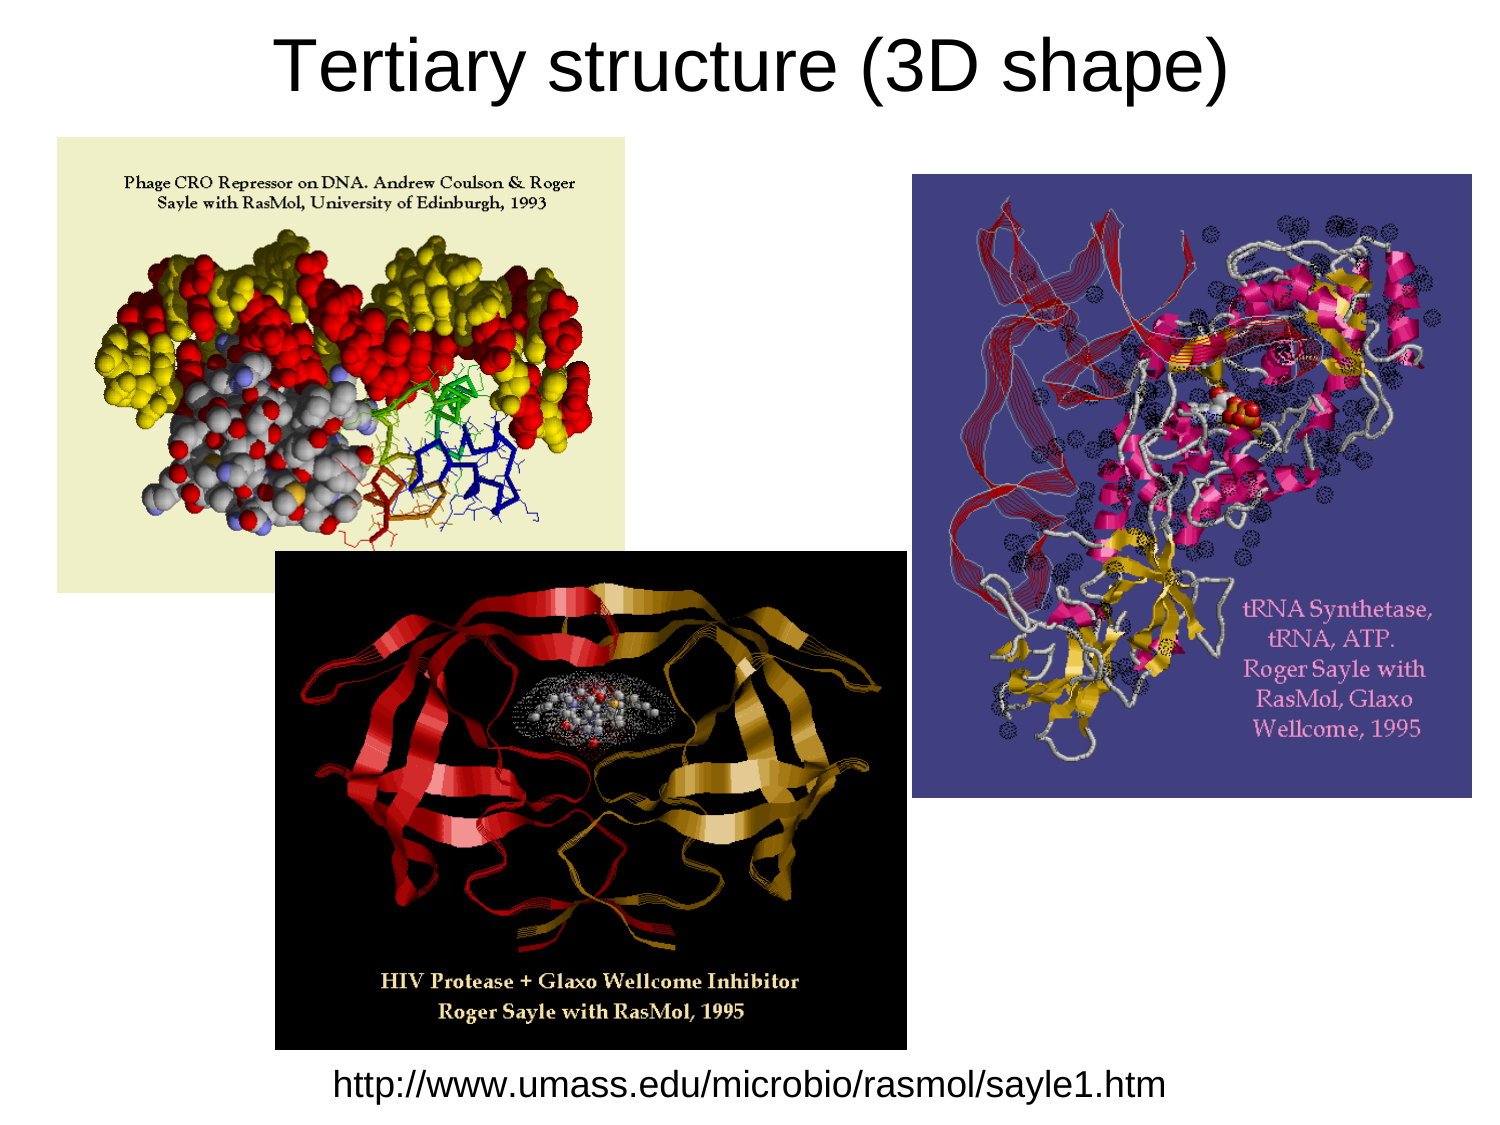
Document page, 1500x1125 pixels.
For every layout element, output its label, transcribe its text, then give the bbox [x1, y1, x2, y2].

text_box http://www.umass.edu/microbio/rasmol/sayle1.htm [317, 1072, 1183, 1113]
chart [16, 124, 1485, 1072]
title Tertiary structure (3D shape)‏ [19, 2, 1485, 123]
